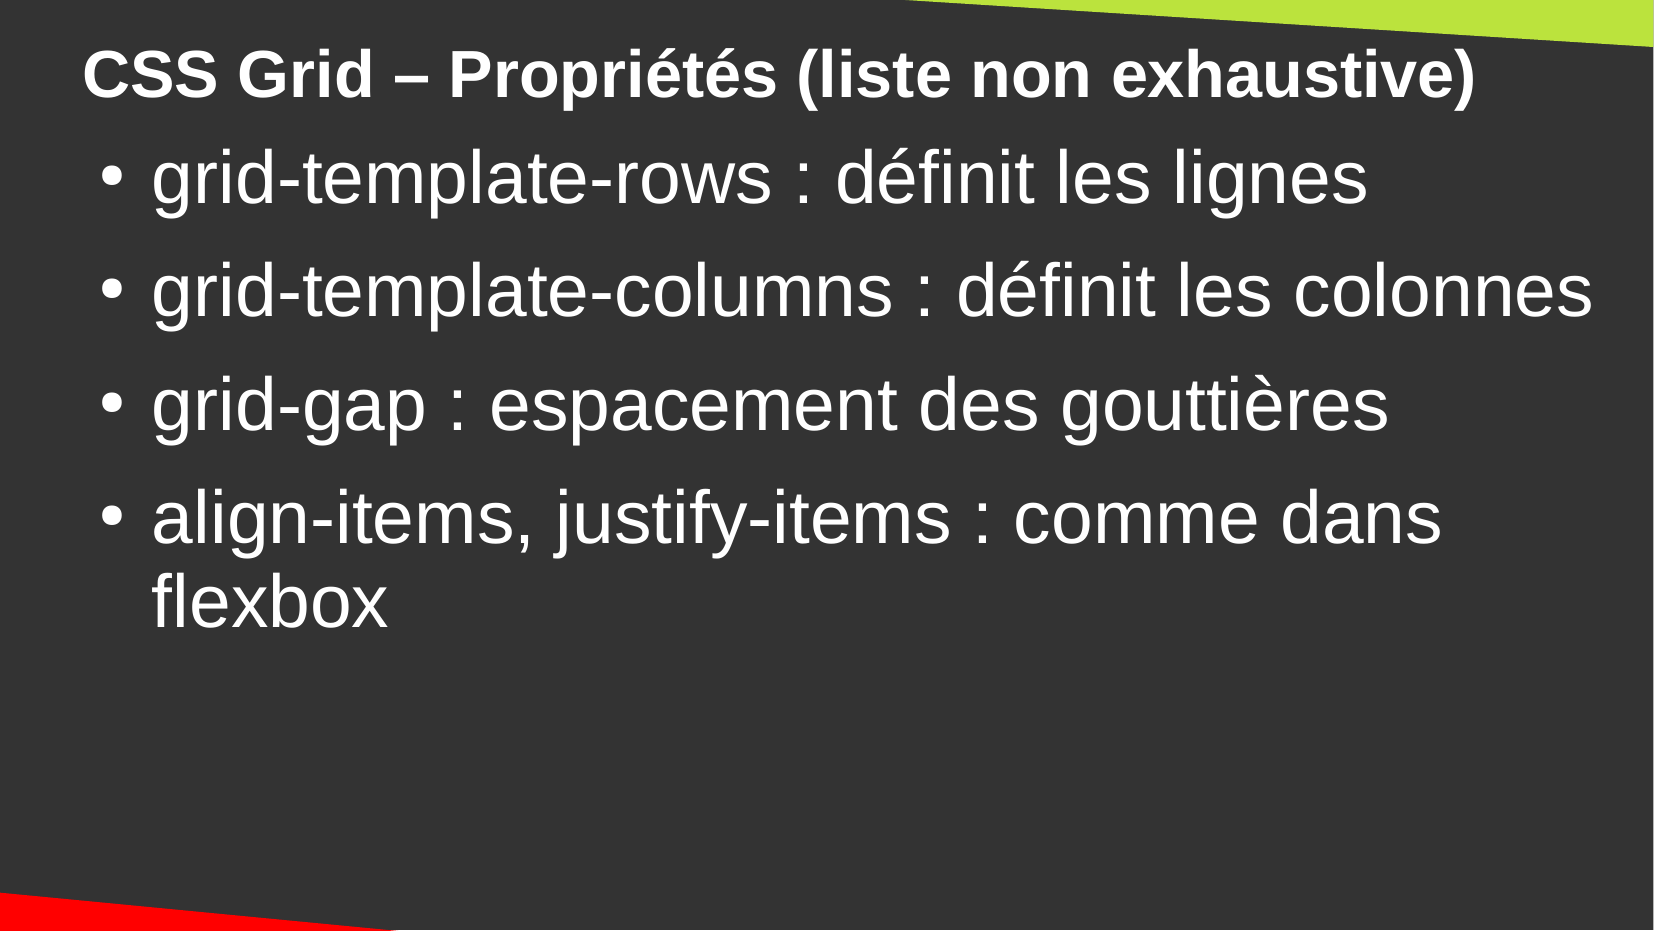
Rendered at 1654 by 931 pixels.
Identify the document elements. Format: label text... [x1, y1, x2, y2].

text_box [0, 892, 399, 931]
text_box [905, 0, 1654, 48]
title CSS Grid – Propriétés (liste non exhaustive) [82, 37, 1571, 114]
list grid-template-rows : définit les lignes grid-template-columns : définit les colonnes grid-gap : espacement des gouttières align-items, justify-items : comme dans flexbox [80, 135, 1620, 827]
